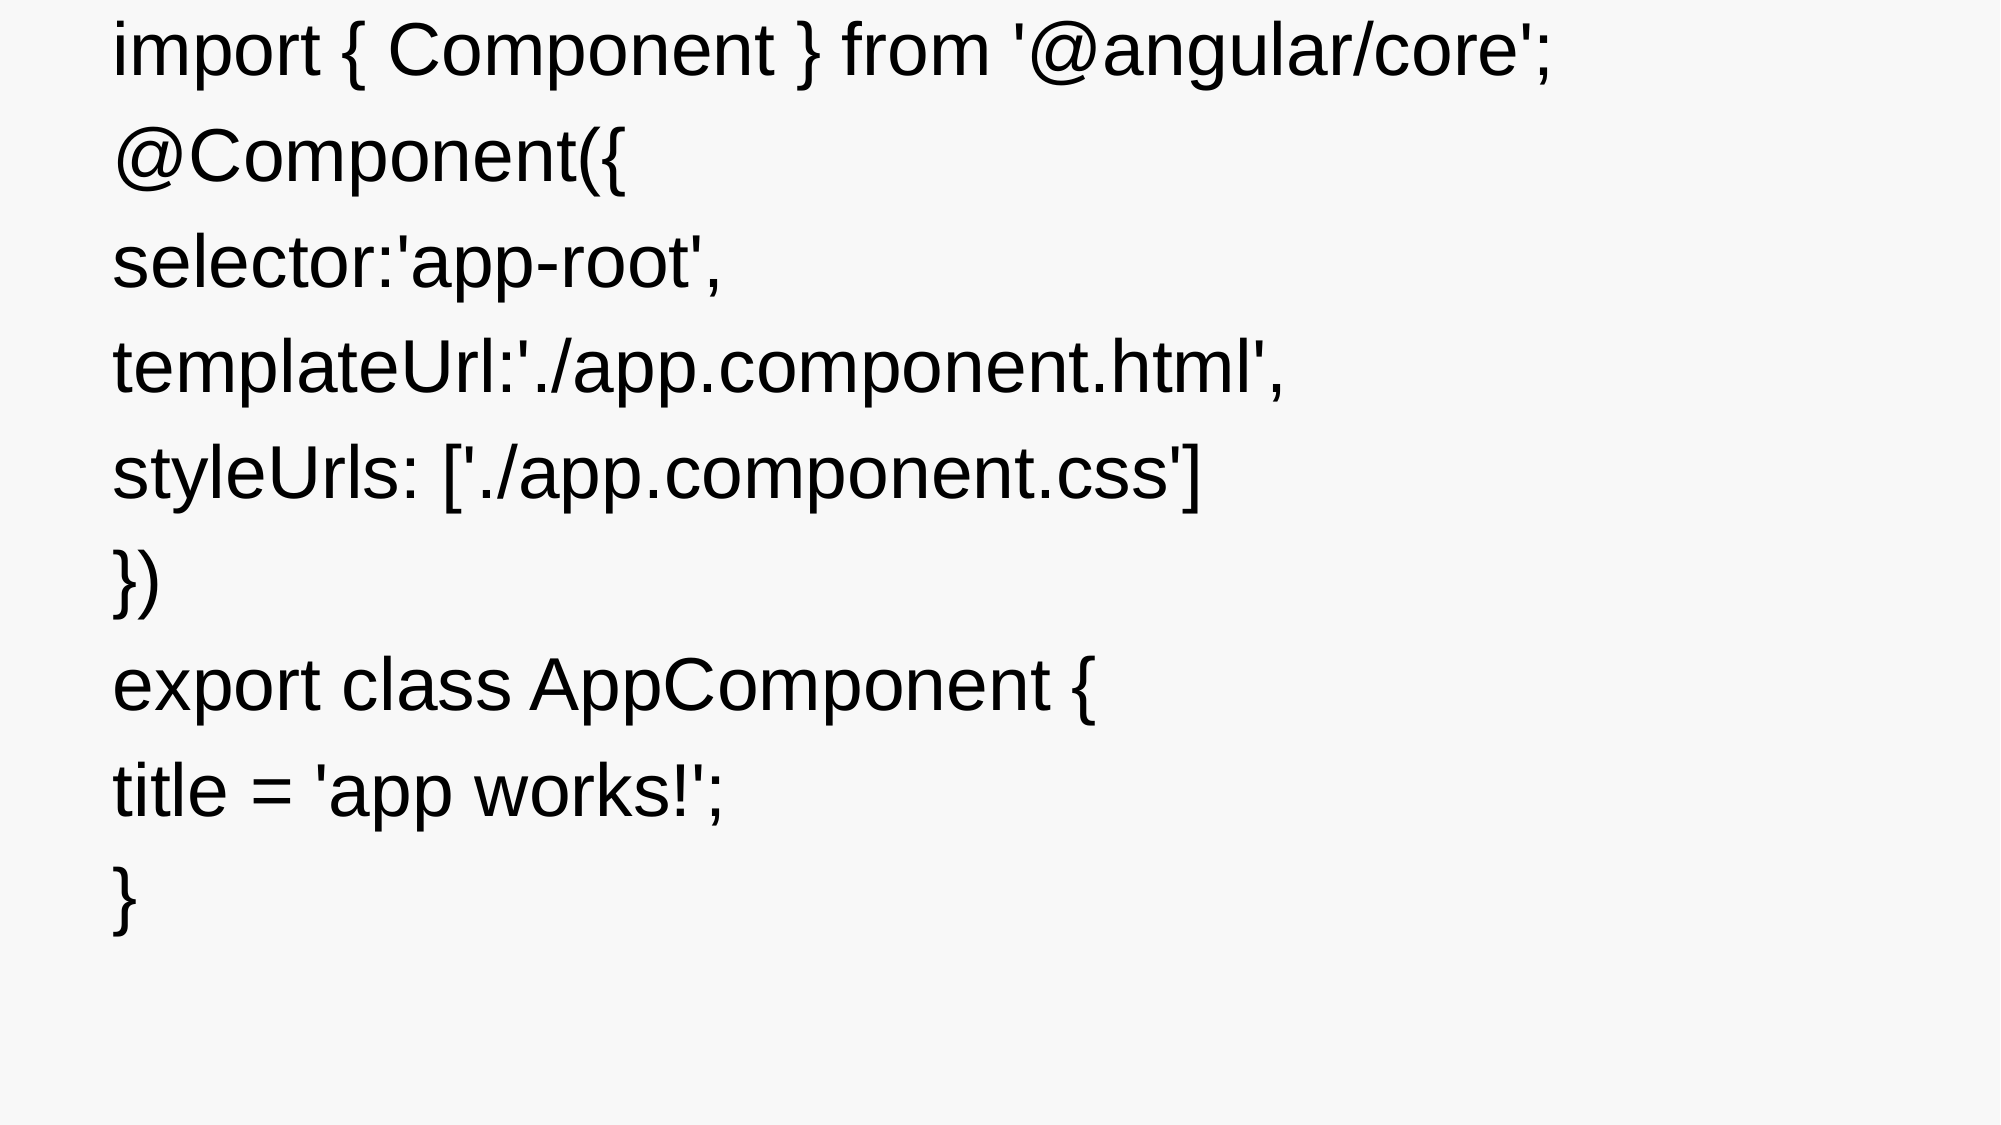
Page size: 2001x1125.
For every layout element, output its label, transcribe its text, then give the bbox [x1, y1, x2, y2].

text_box import { Component } from '@angular/core'; @Component({ selector:'app-root', templateUrl:'./app.component.html', styleUrls: ['./app.component.css'] }) export class AppComponent { title = 'app works!'; } [98, 0, 1934, 990]
